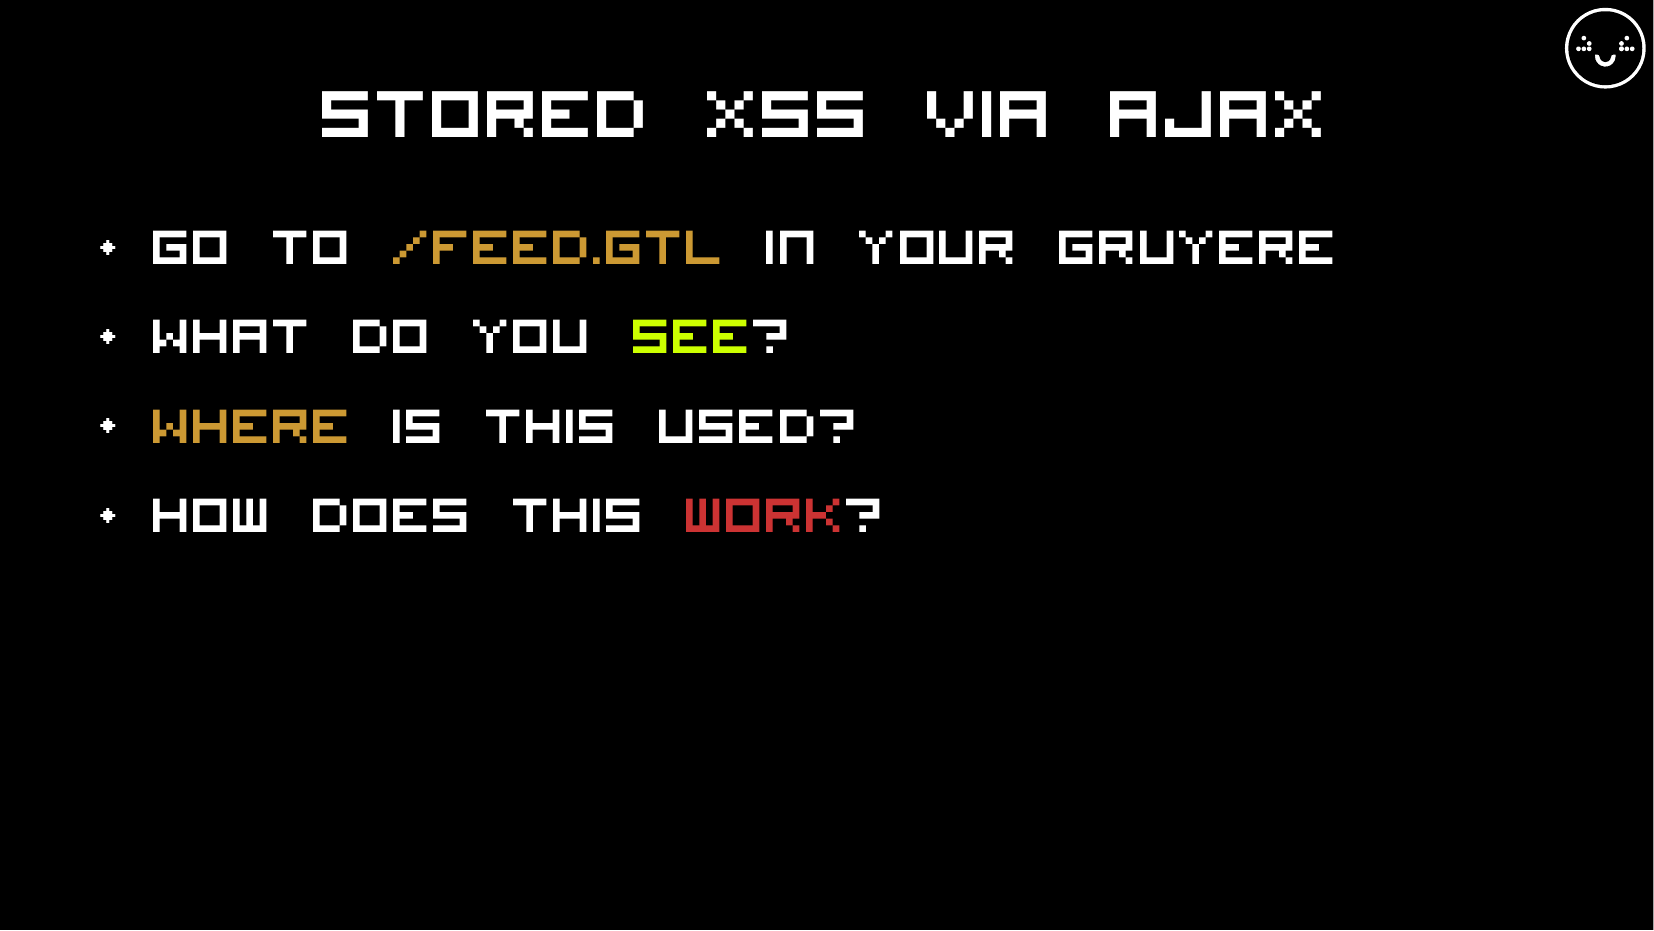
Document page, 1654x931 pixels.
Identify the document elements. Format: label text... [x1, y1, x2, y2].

title Stored XSS via AJAX [82, 37, 1571, 193]
list Go to /feed.gtl in your gruyere What do you see? Where is this used? How does this work? [82, 217, 1571, 758]
